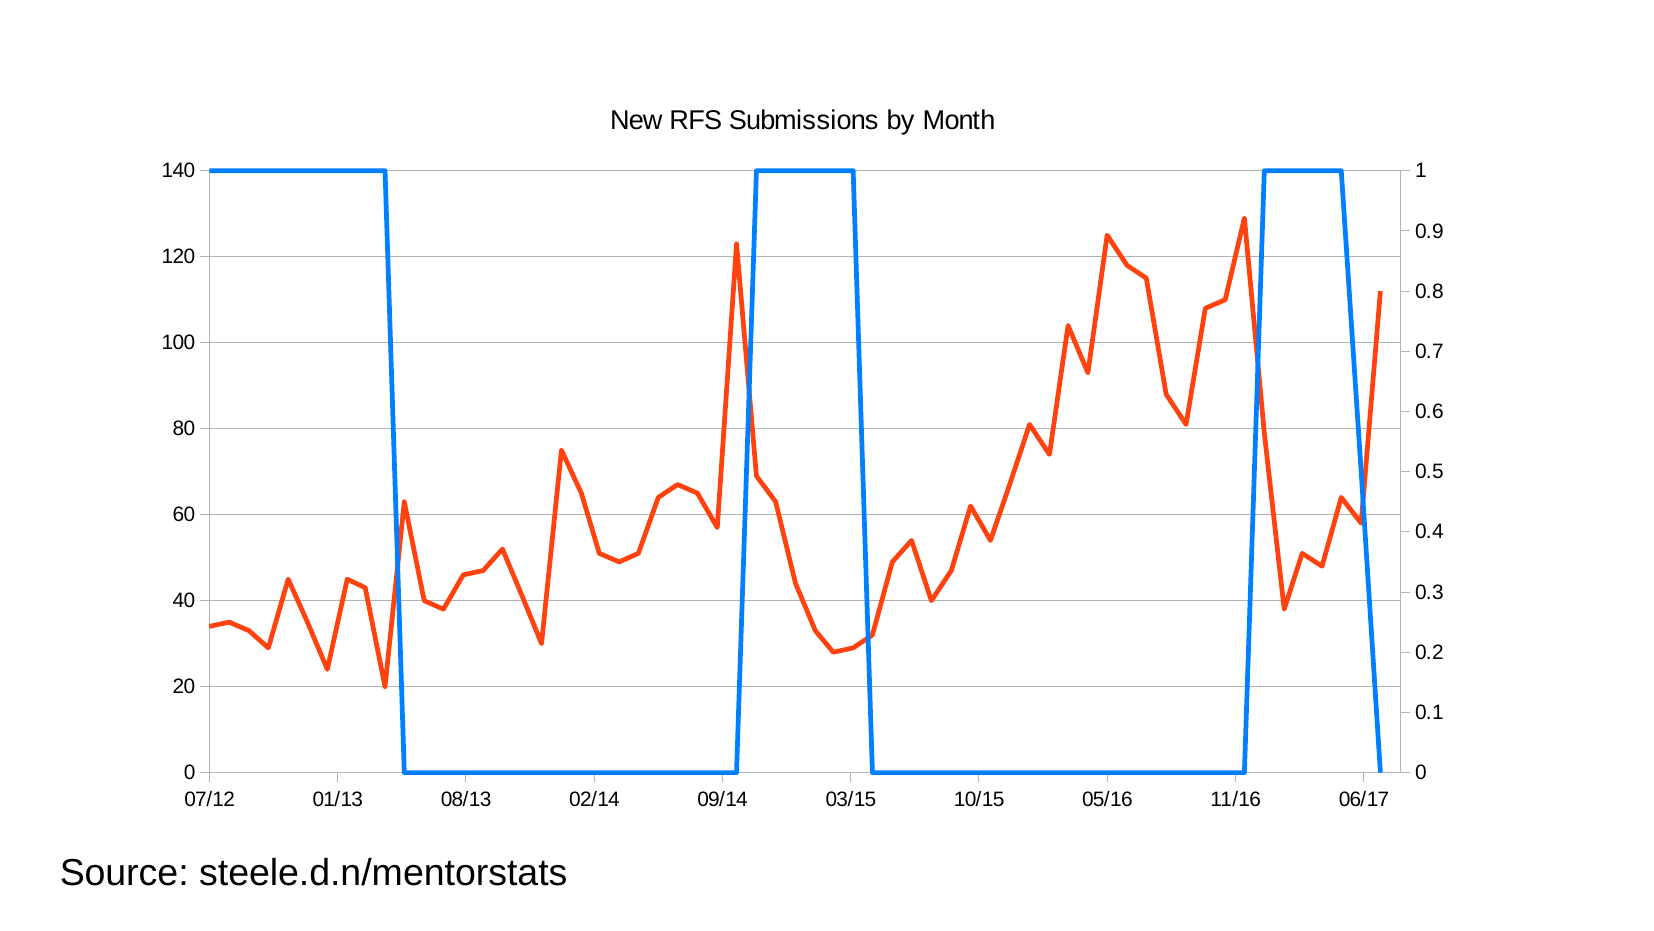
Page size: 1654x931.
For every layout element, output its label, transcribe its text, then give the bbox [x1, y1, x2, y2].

text_box Source: steele.d.n/mentorstats [45, 843, 583, 901]
chart [135, 75, 1471, 826]
